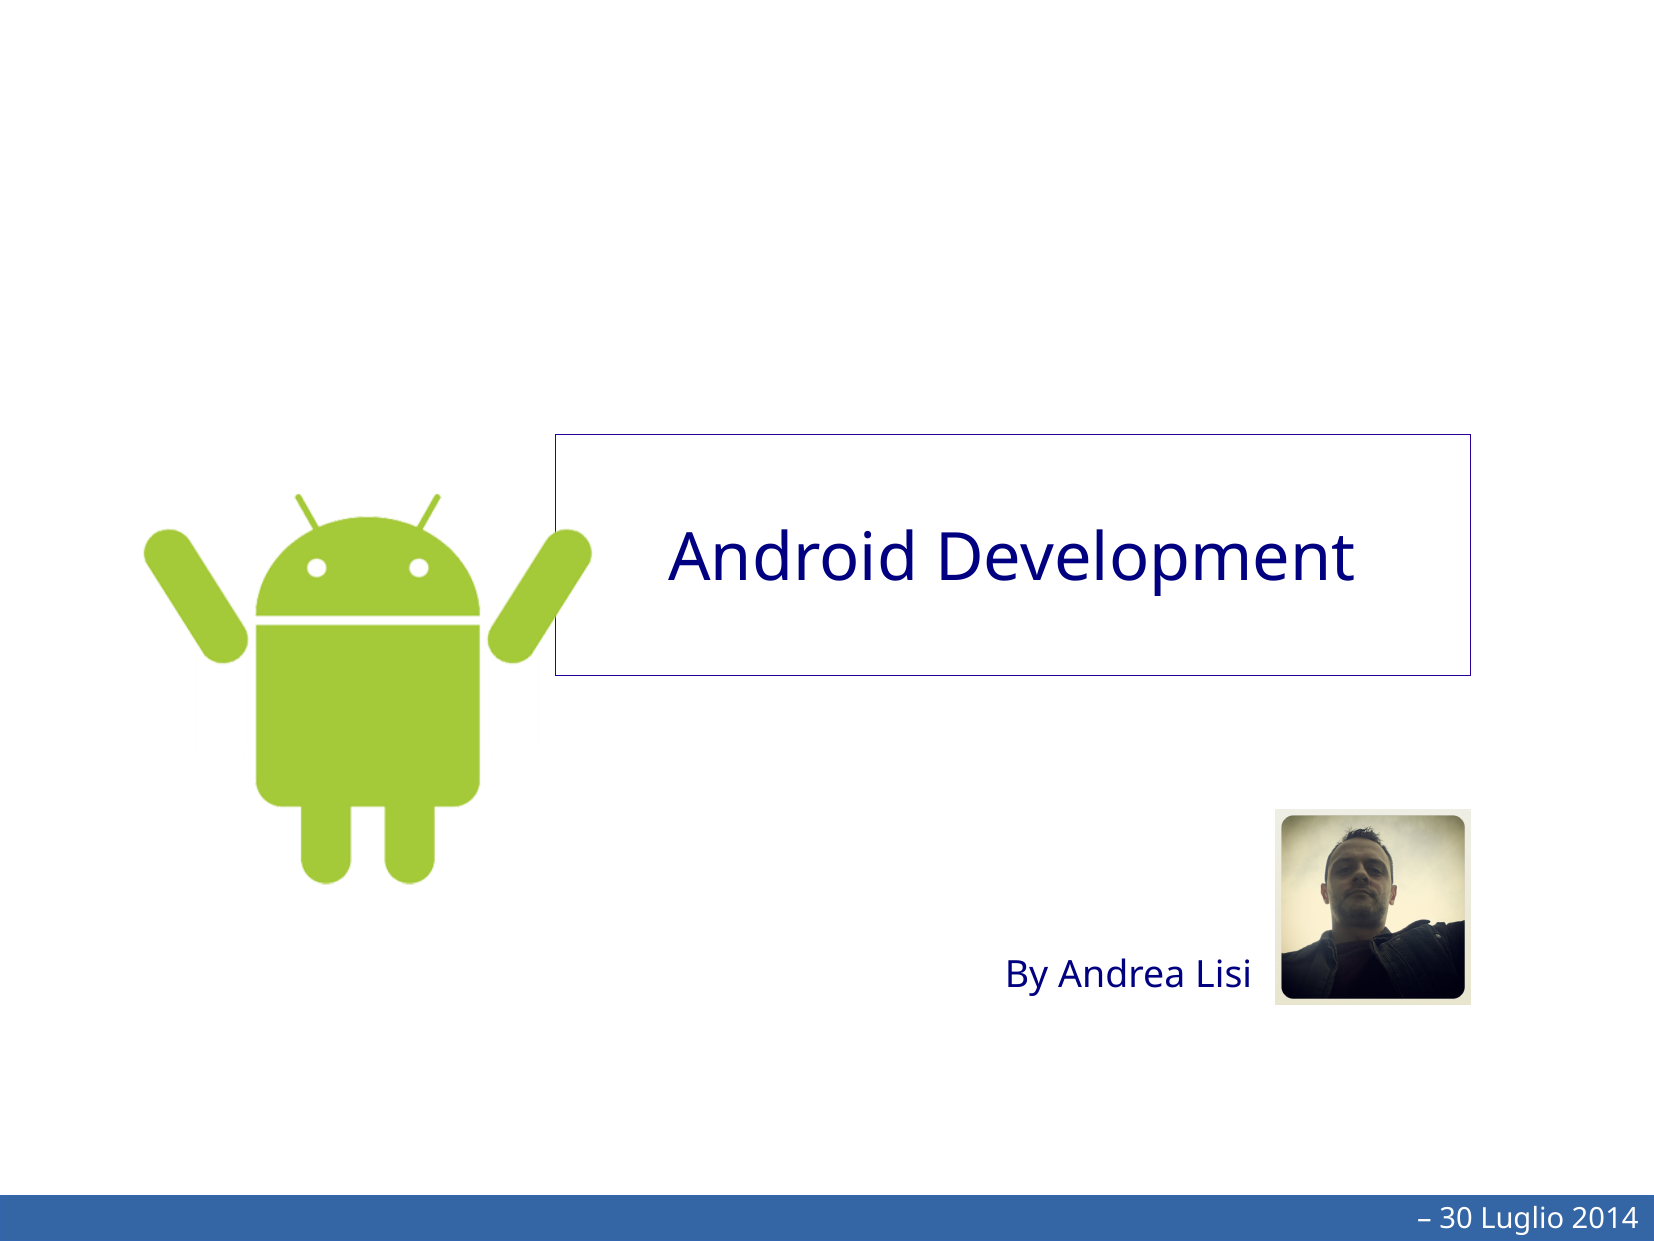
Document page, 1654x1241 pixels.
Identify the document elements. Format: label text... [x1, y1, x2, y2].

text_box By Andrea Lisi [990, 940, 1396, 1006]
picture [105, 479, 631, 901]
text_box – 30 Luglio 2014 [0, 1195, 1654, 1241]
picture [1275, 809, 1471, 1006]
text_box Android Development [555, 434, 1471, 676]
